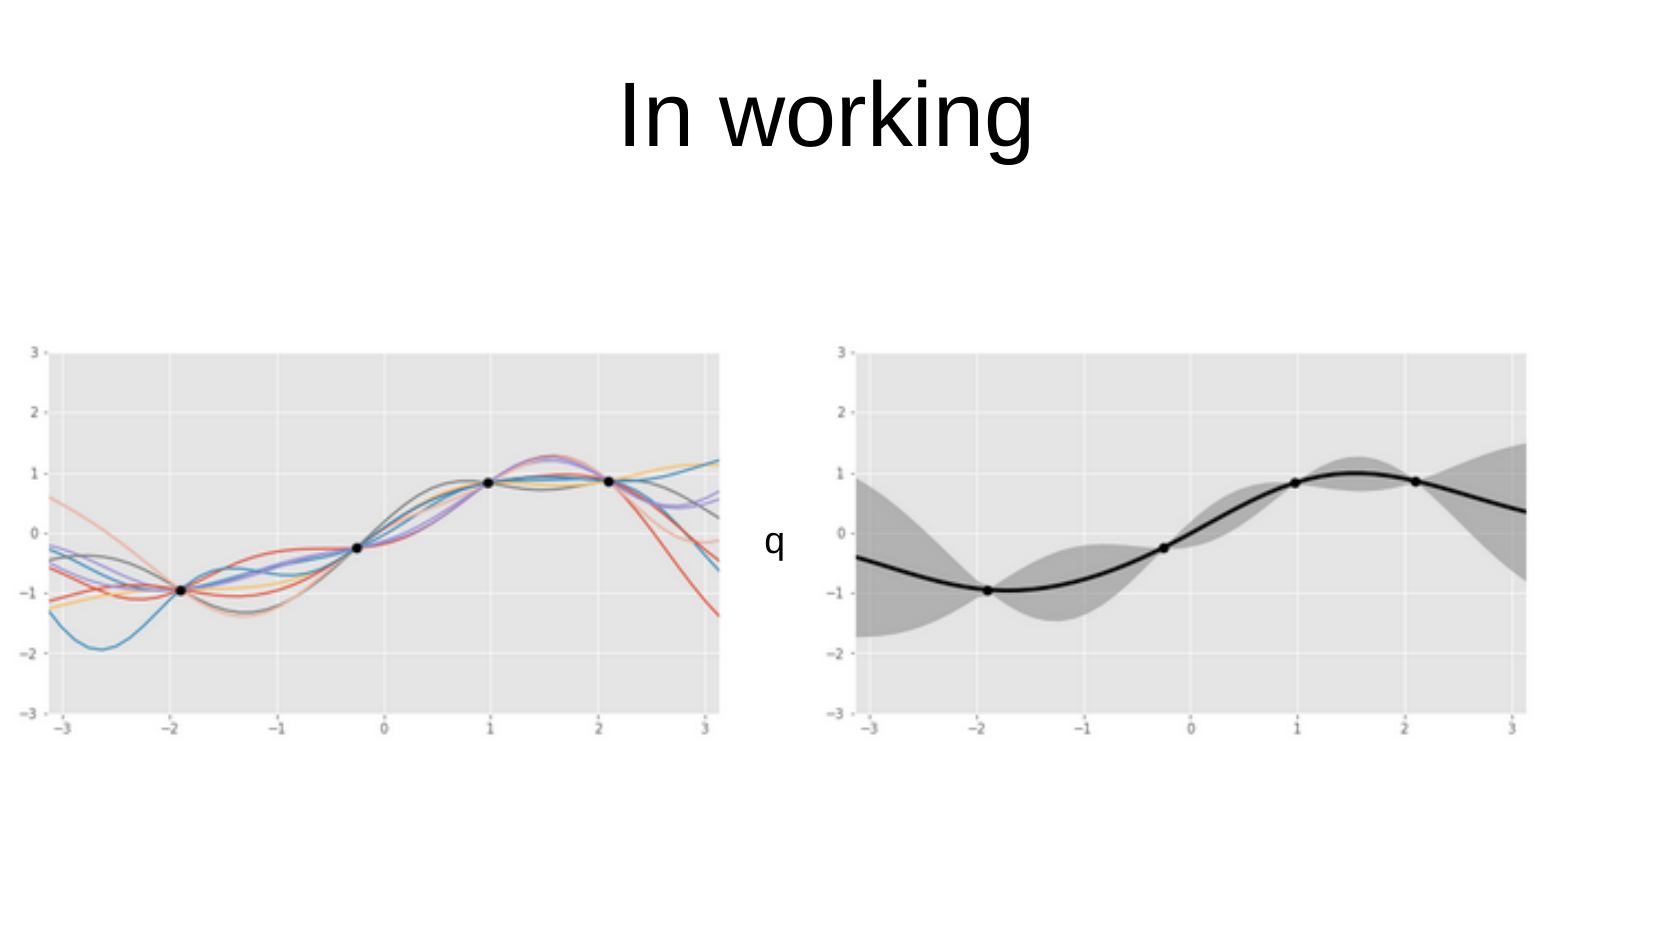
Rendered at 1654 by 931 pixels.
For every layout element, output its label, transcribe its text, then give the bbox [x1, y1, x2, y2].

title In working [82, 37, 1571, 193]
picture [12, 285, 1538, 797]
